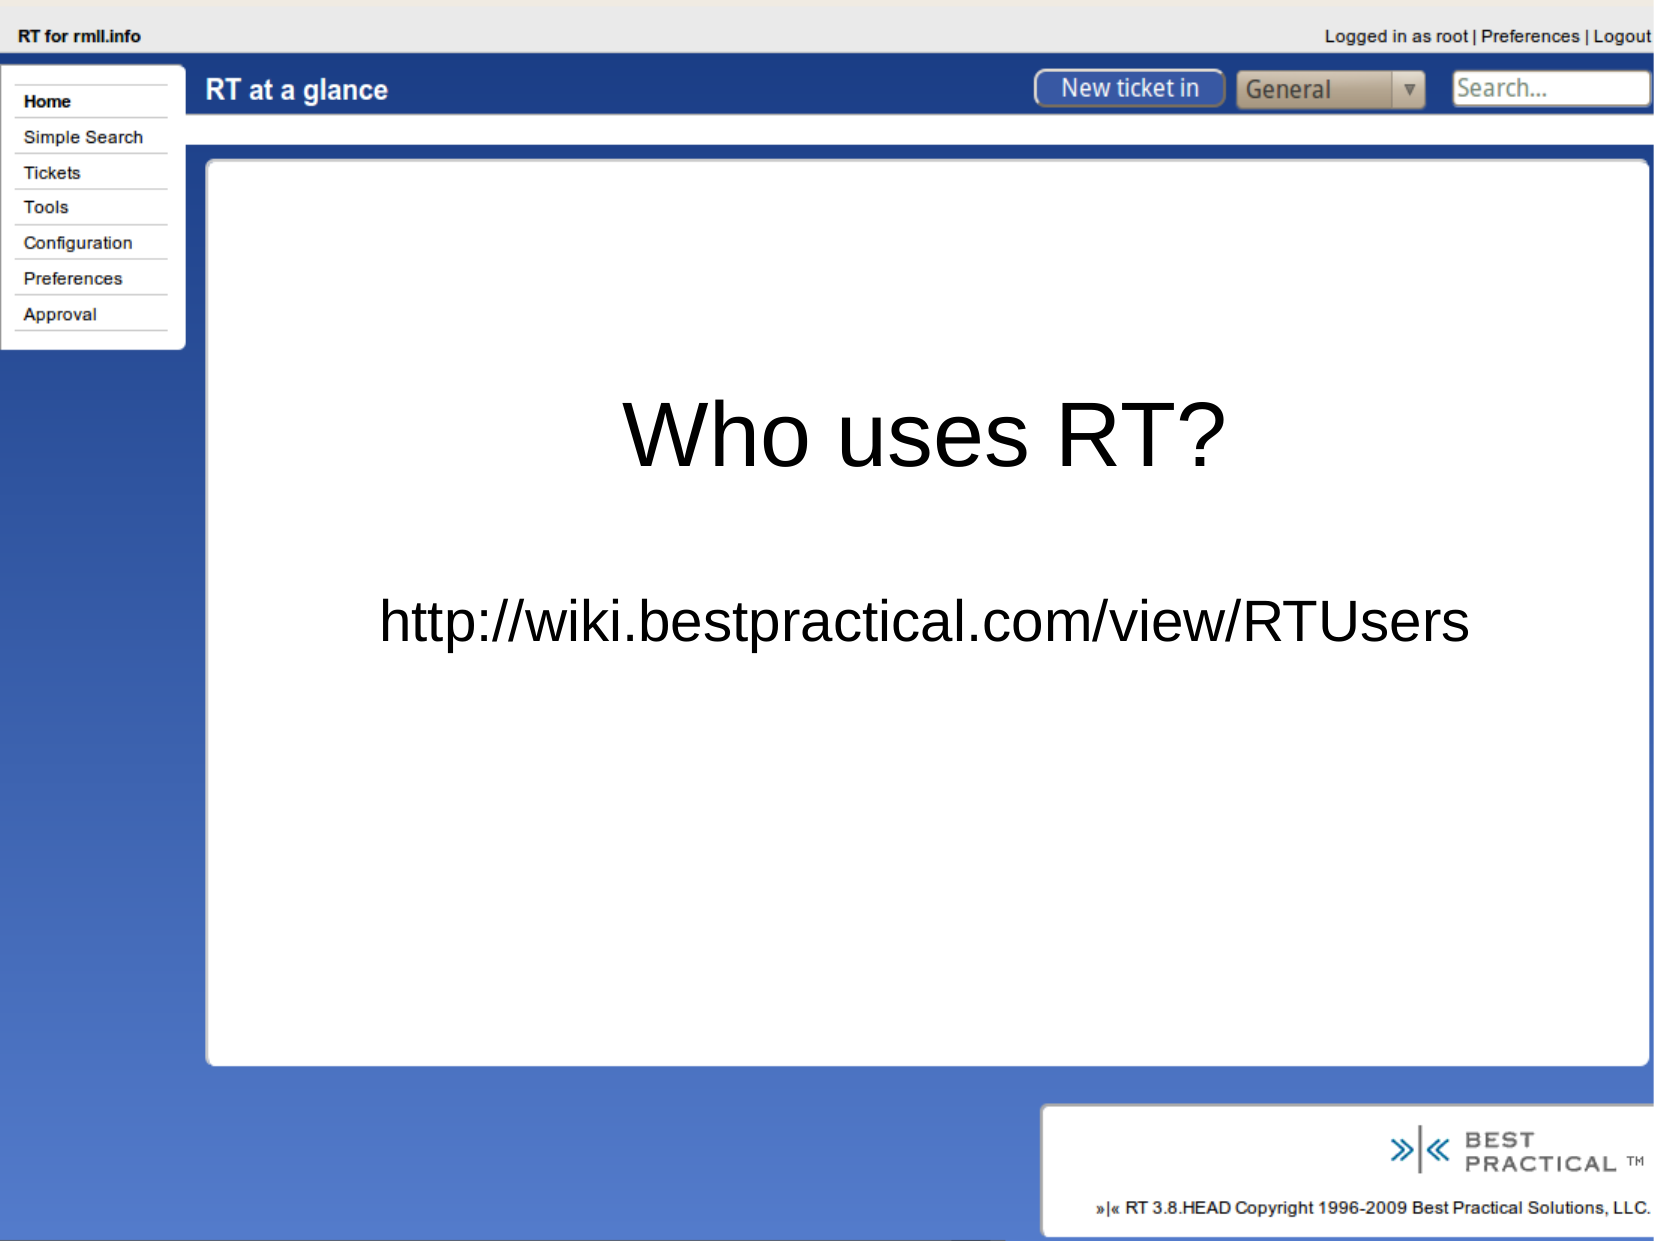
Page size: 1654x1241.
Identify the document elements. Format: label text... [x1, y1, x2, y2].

picture [468, 0, 1654, 1241]
title Who uses RT? http://wiki.bestpractical.com/view/RTUsers [280, 383, 1571, 654]
